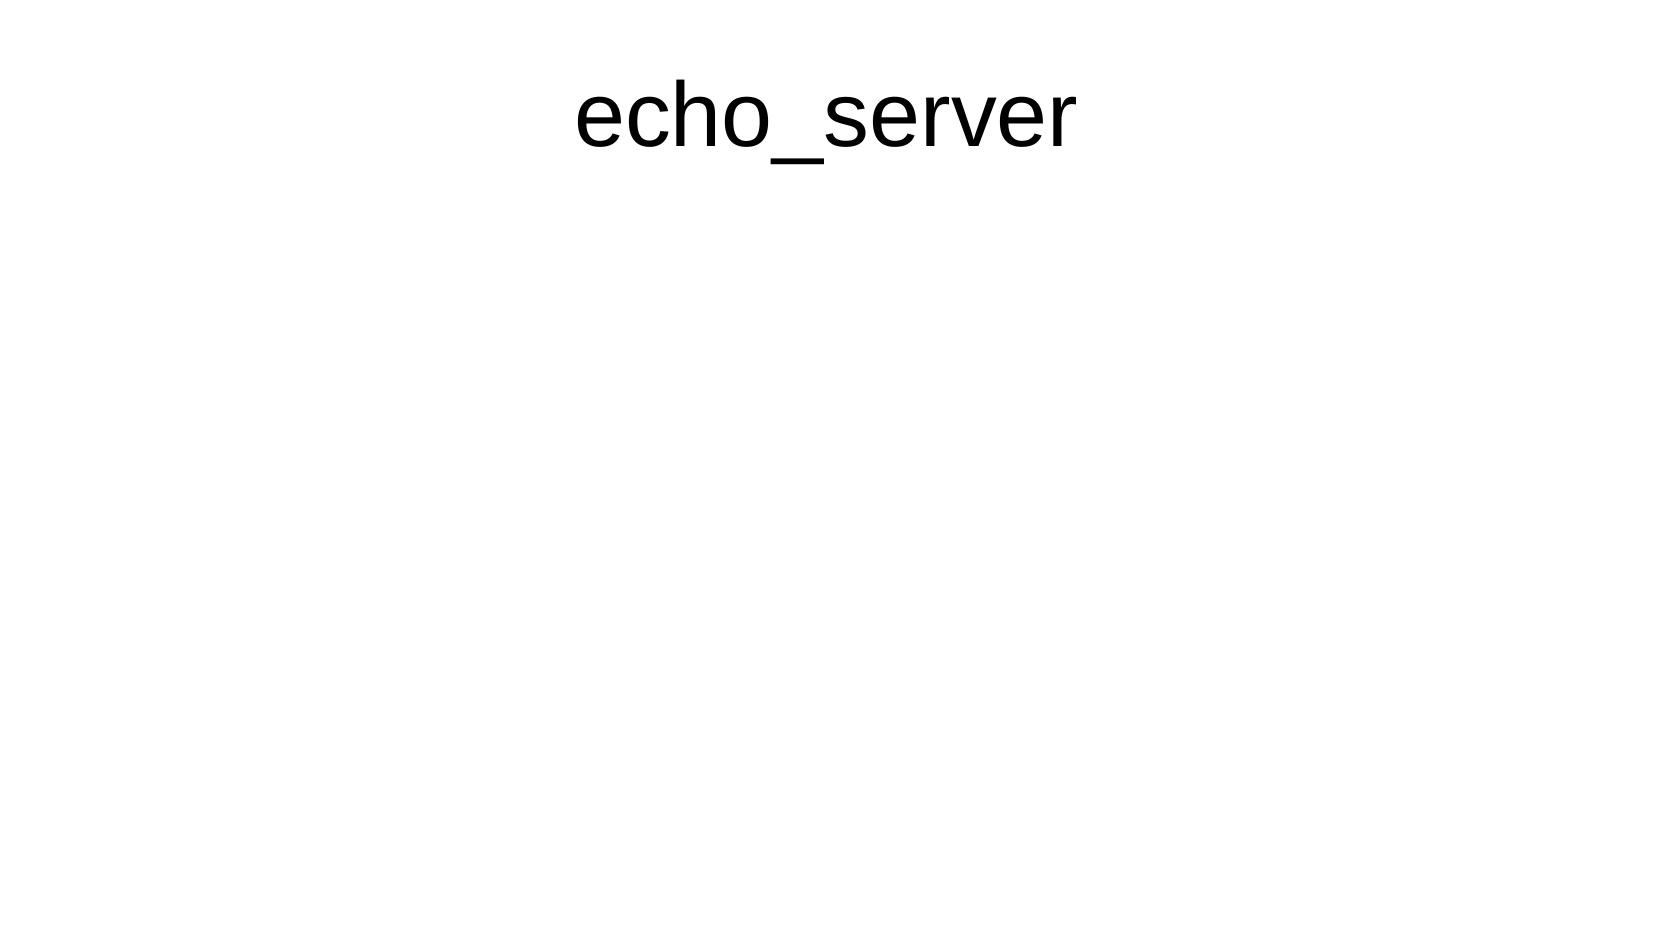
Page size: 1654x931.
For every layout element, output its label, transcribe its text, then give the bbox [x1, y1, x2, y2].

title echo_server [82, 37, 1571, 193]
